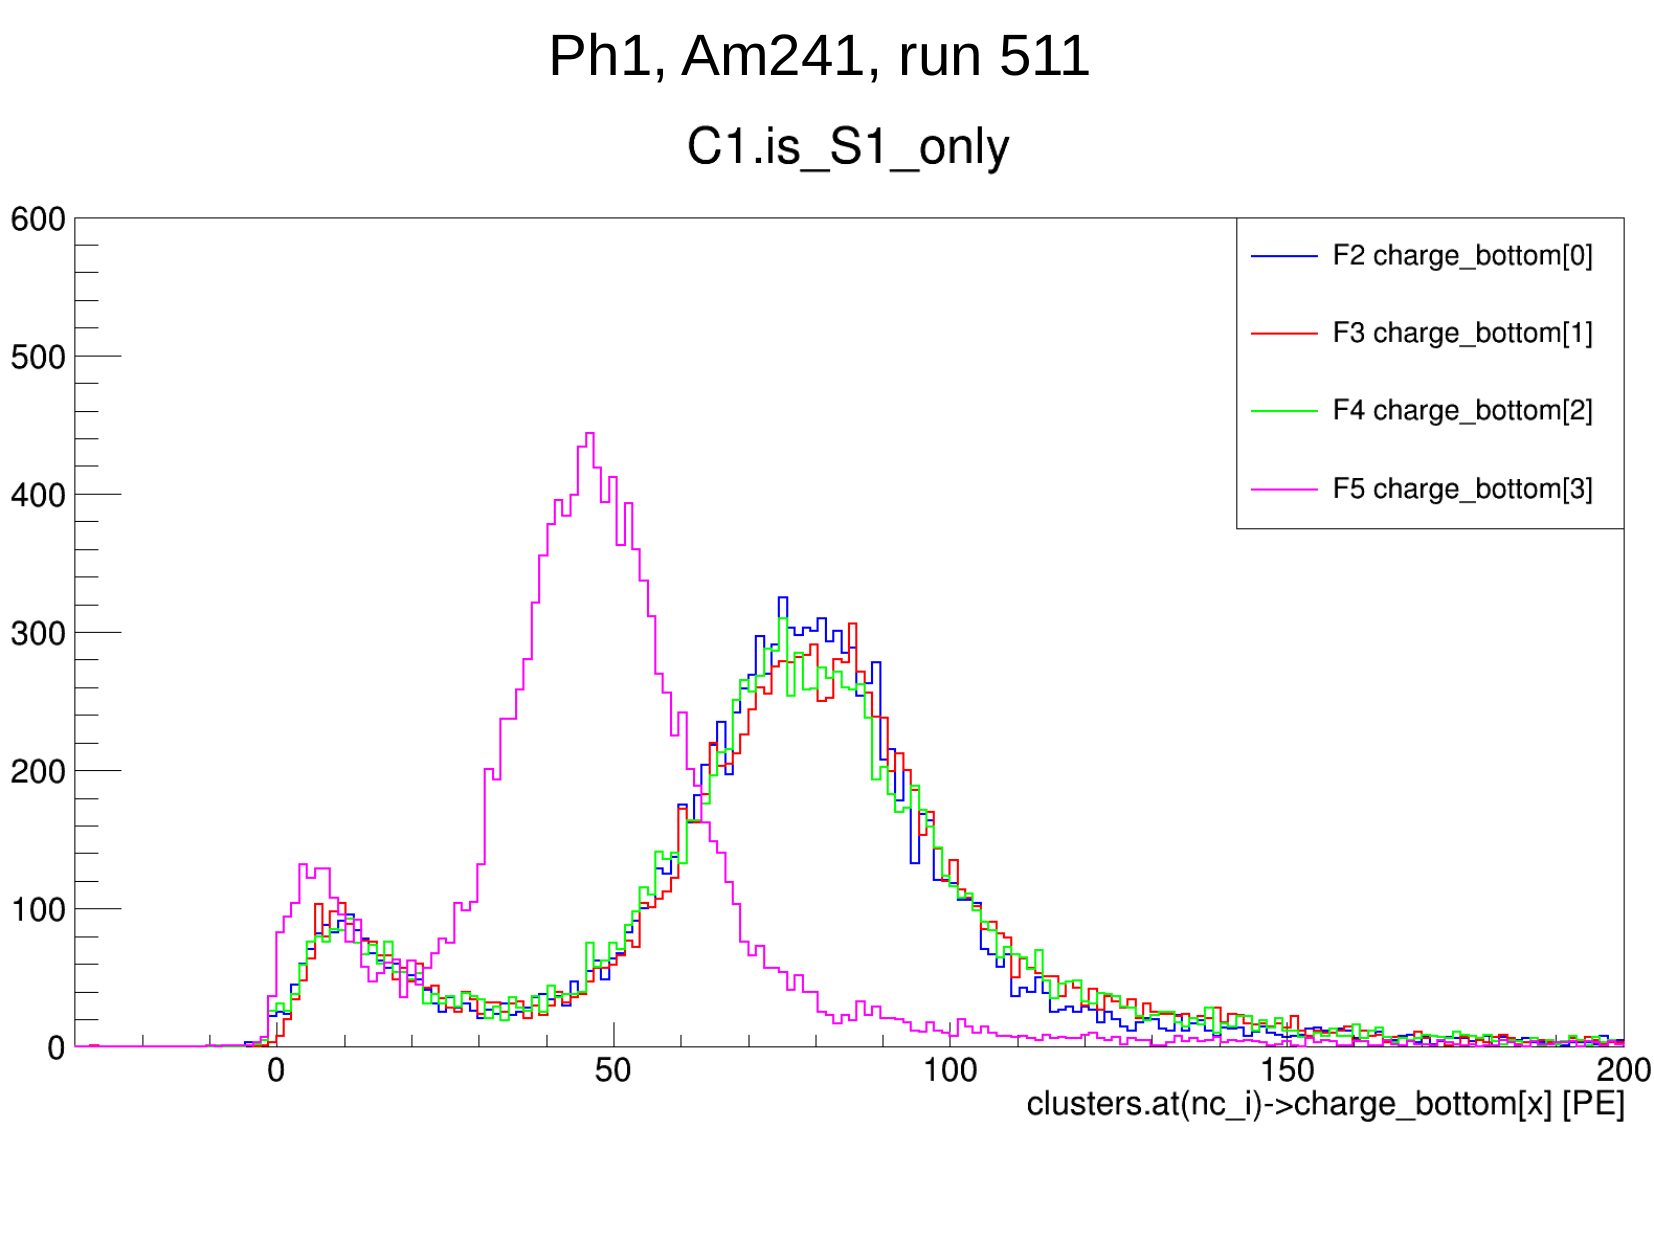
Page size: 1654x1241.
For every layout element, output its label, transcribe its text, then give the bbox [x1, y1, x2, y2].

picture [0, 118, 1654, 1128]
text_box Ph1, Am241, run 511 [480, 14, 1162, 118]
